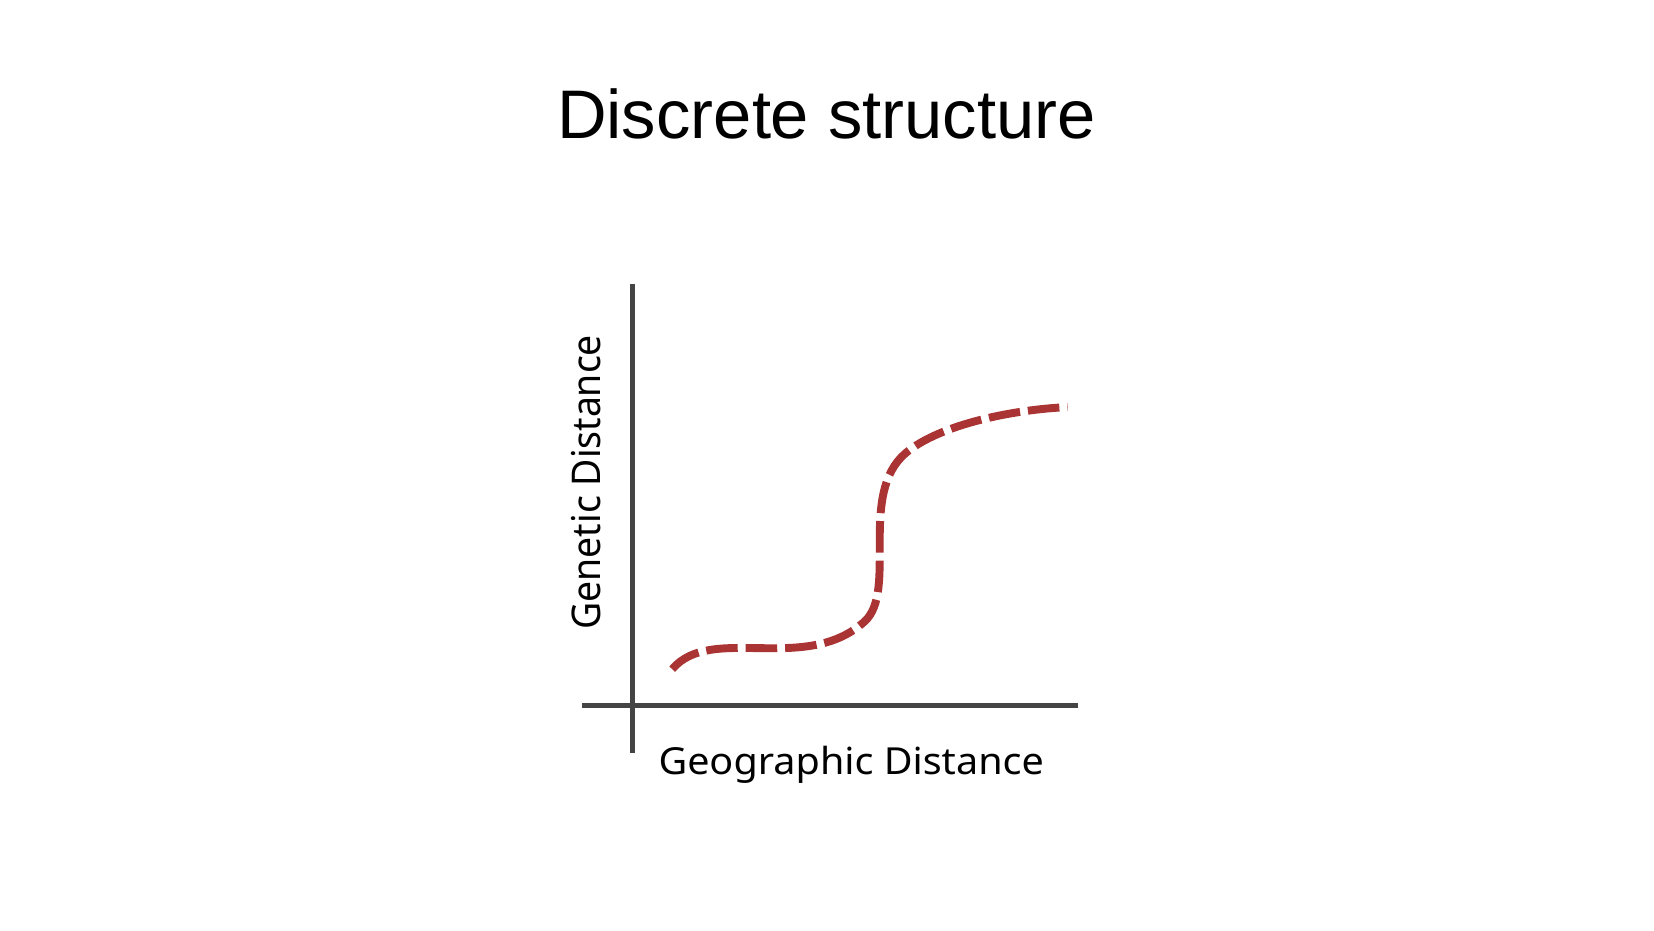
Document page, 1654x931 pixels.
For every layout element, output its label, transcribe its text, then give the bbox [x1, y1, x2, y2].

title Discrete structure [82, 37, 1571, 193]
picture [570, 270, 1081, 810]
